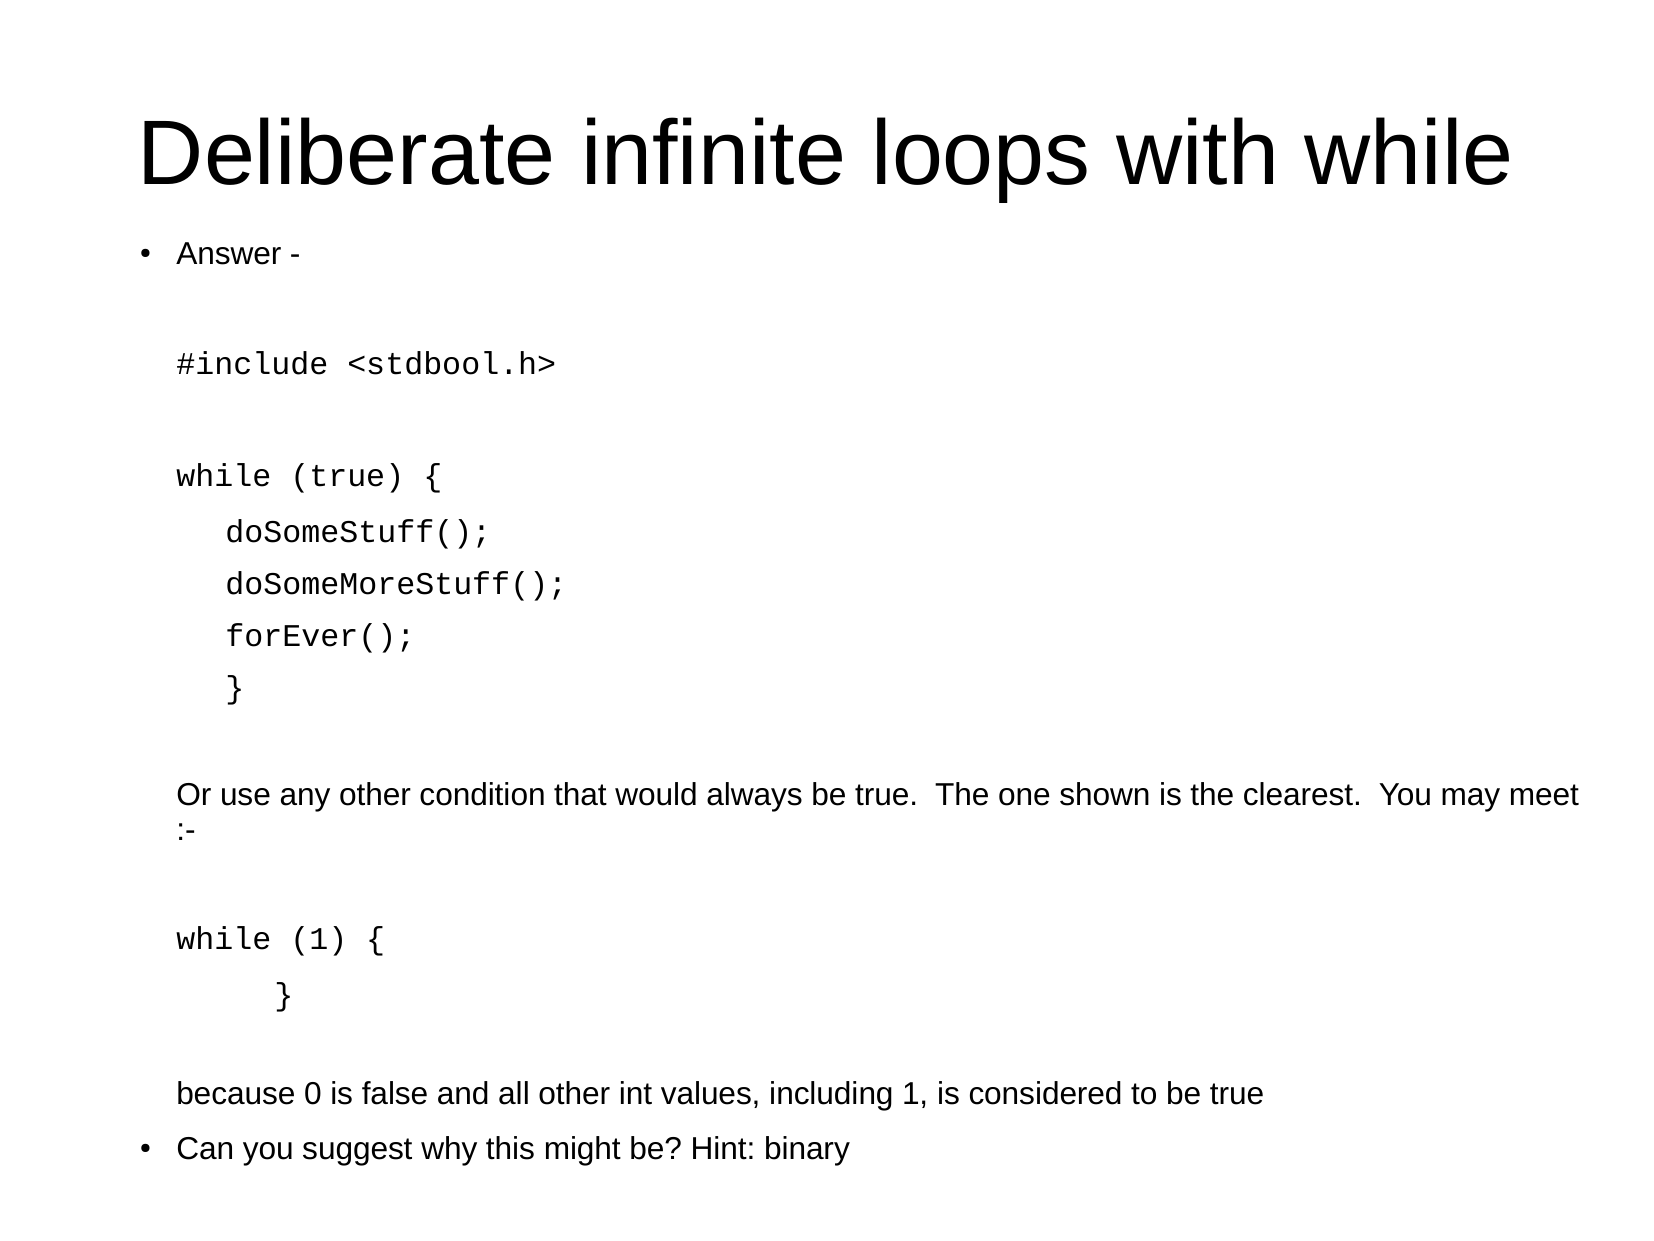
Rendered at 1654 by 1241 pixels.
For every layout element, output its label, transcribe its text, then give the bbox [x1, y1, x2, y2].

list Answer - #include <stdbool.h> while (true) { doSomeStuff(); doSomeMoreStuff(); forEver(); } Or use any other condition that would always be true. The one shown is the clearest. You may meet :- while (1) { } because 0 is false and all other int values, including 1, is considered to be true Can you suggest why this might be? Hint: binary [127, 236, 1583, 1170]
title Deliberate infinite loops with while [82, 49, 1571, 257]
